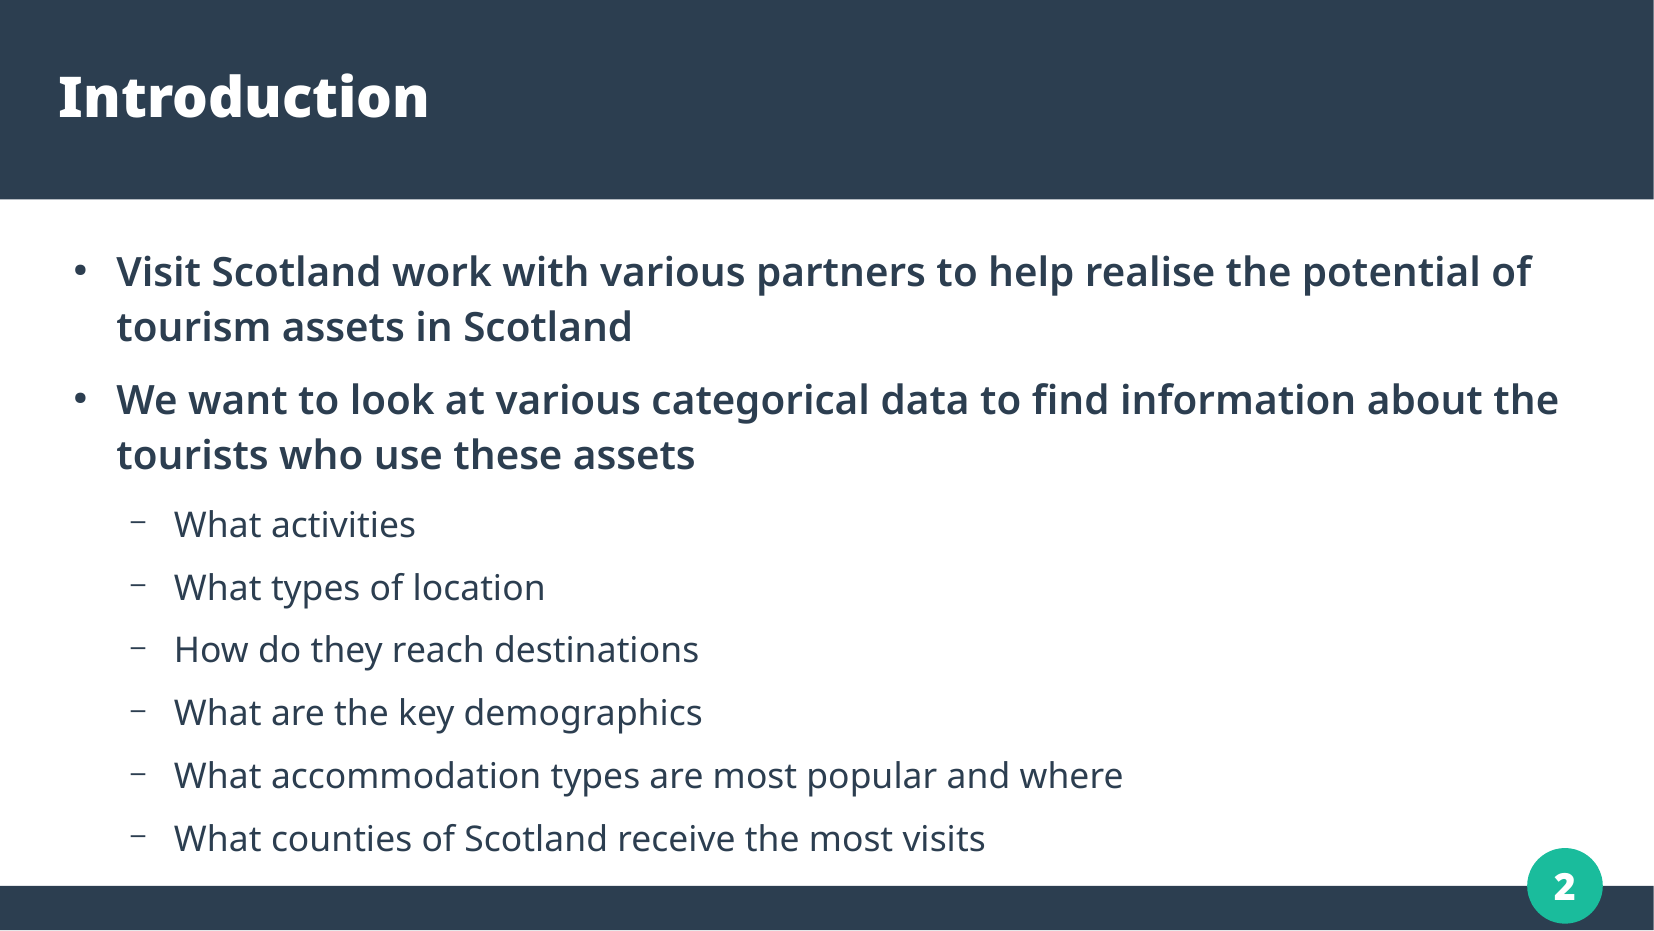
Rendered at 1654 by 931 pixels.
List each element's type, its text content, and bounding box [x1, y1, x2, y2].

list Visit Scotland work with various partners to help realise the potential of tourism assets in Scotland We want to look at various categorical data to find information about the tourists who use these assets What activities What types of location How do they reach destinations What are the key demographics What accommodation types are most popular and where What counties of Scotland receive the most visits [59, 243, 1595, 864]
title Introduction [59, 37, 1595, 156]
